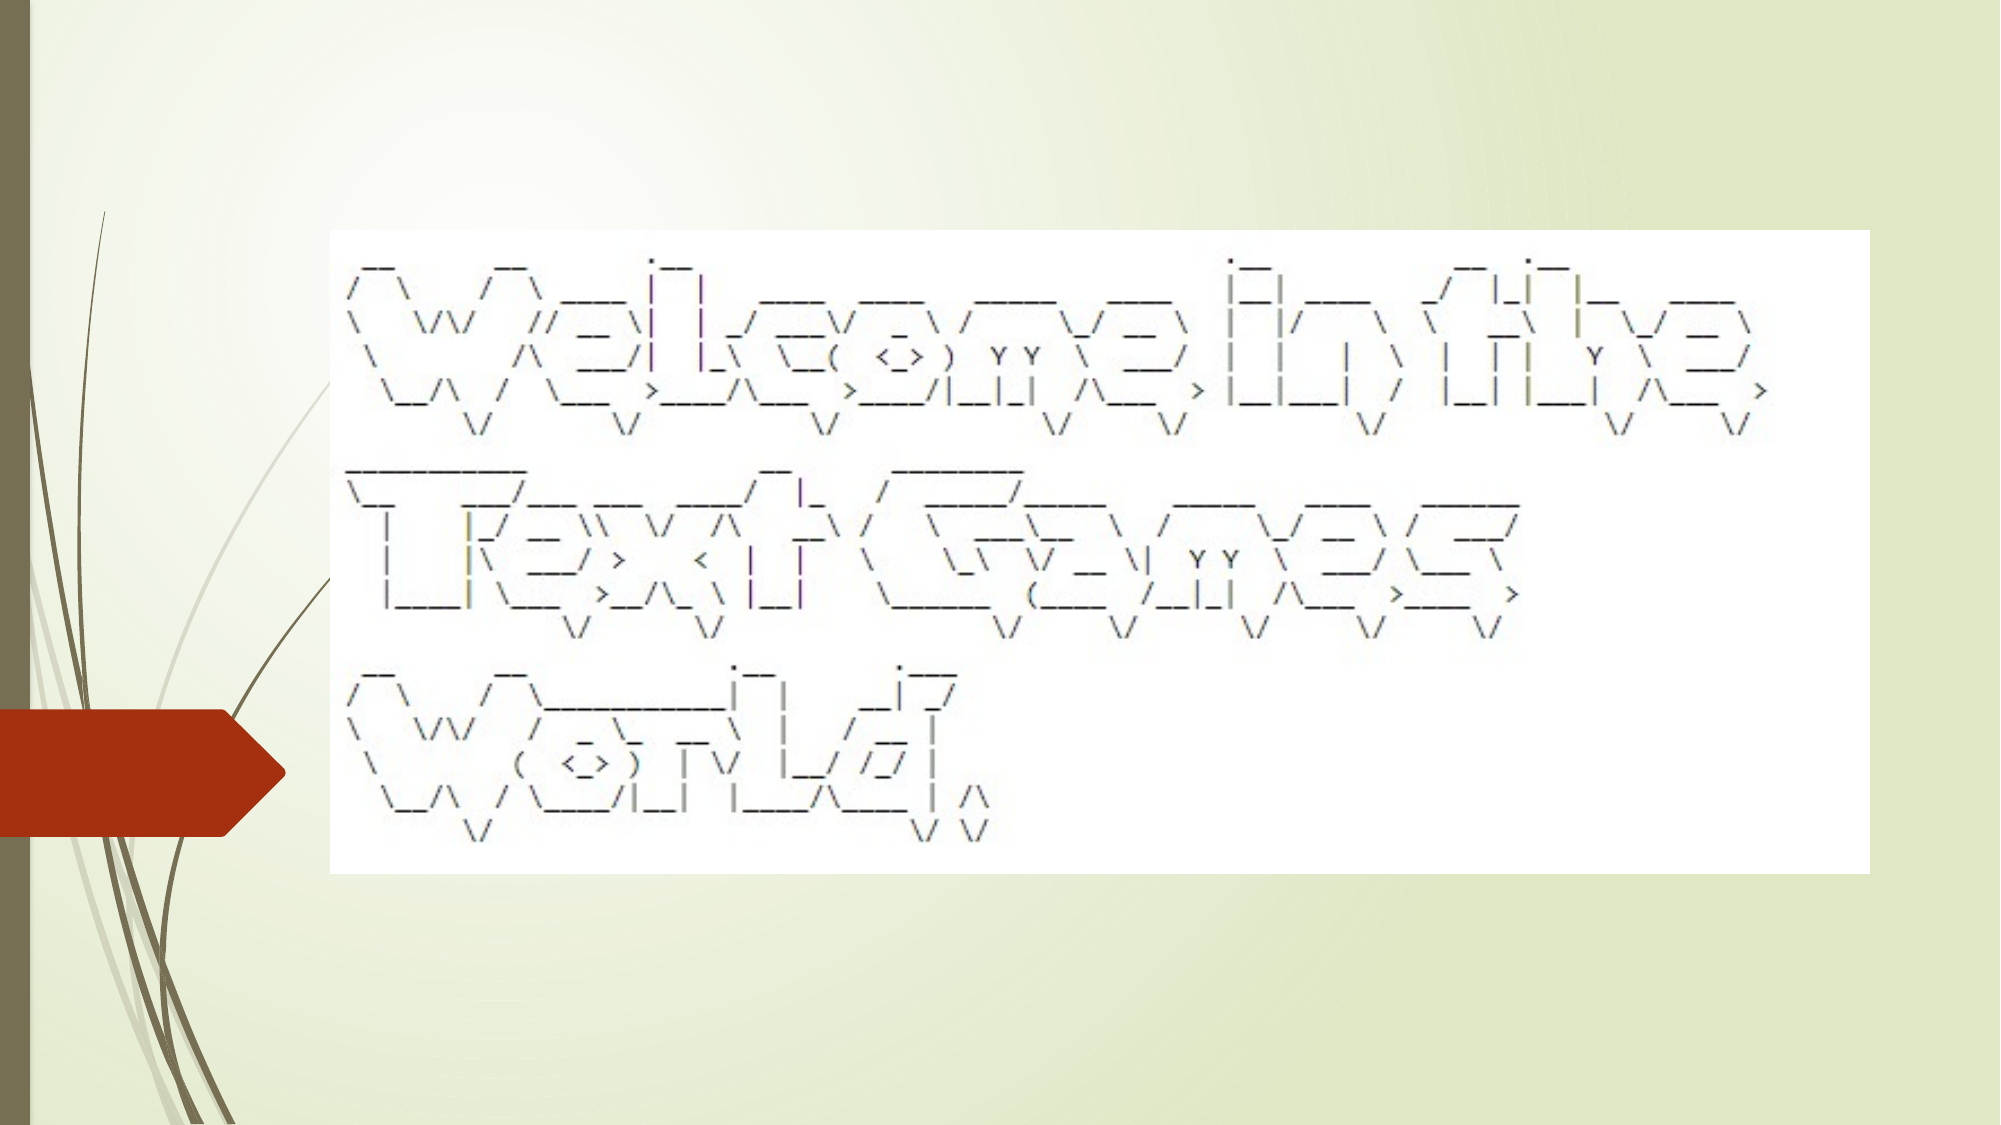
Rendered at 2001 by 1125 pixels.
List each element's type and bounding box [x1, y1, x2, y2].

picture [330, 230, 1870, 874]
